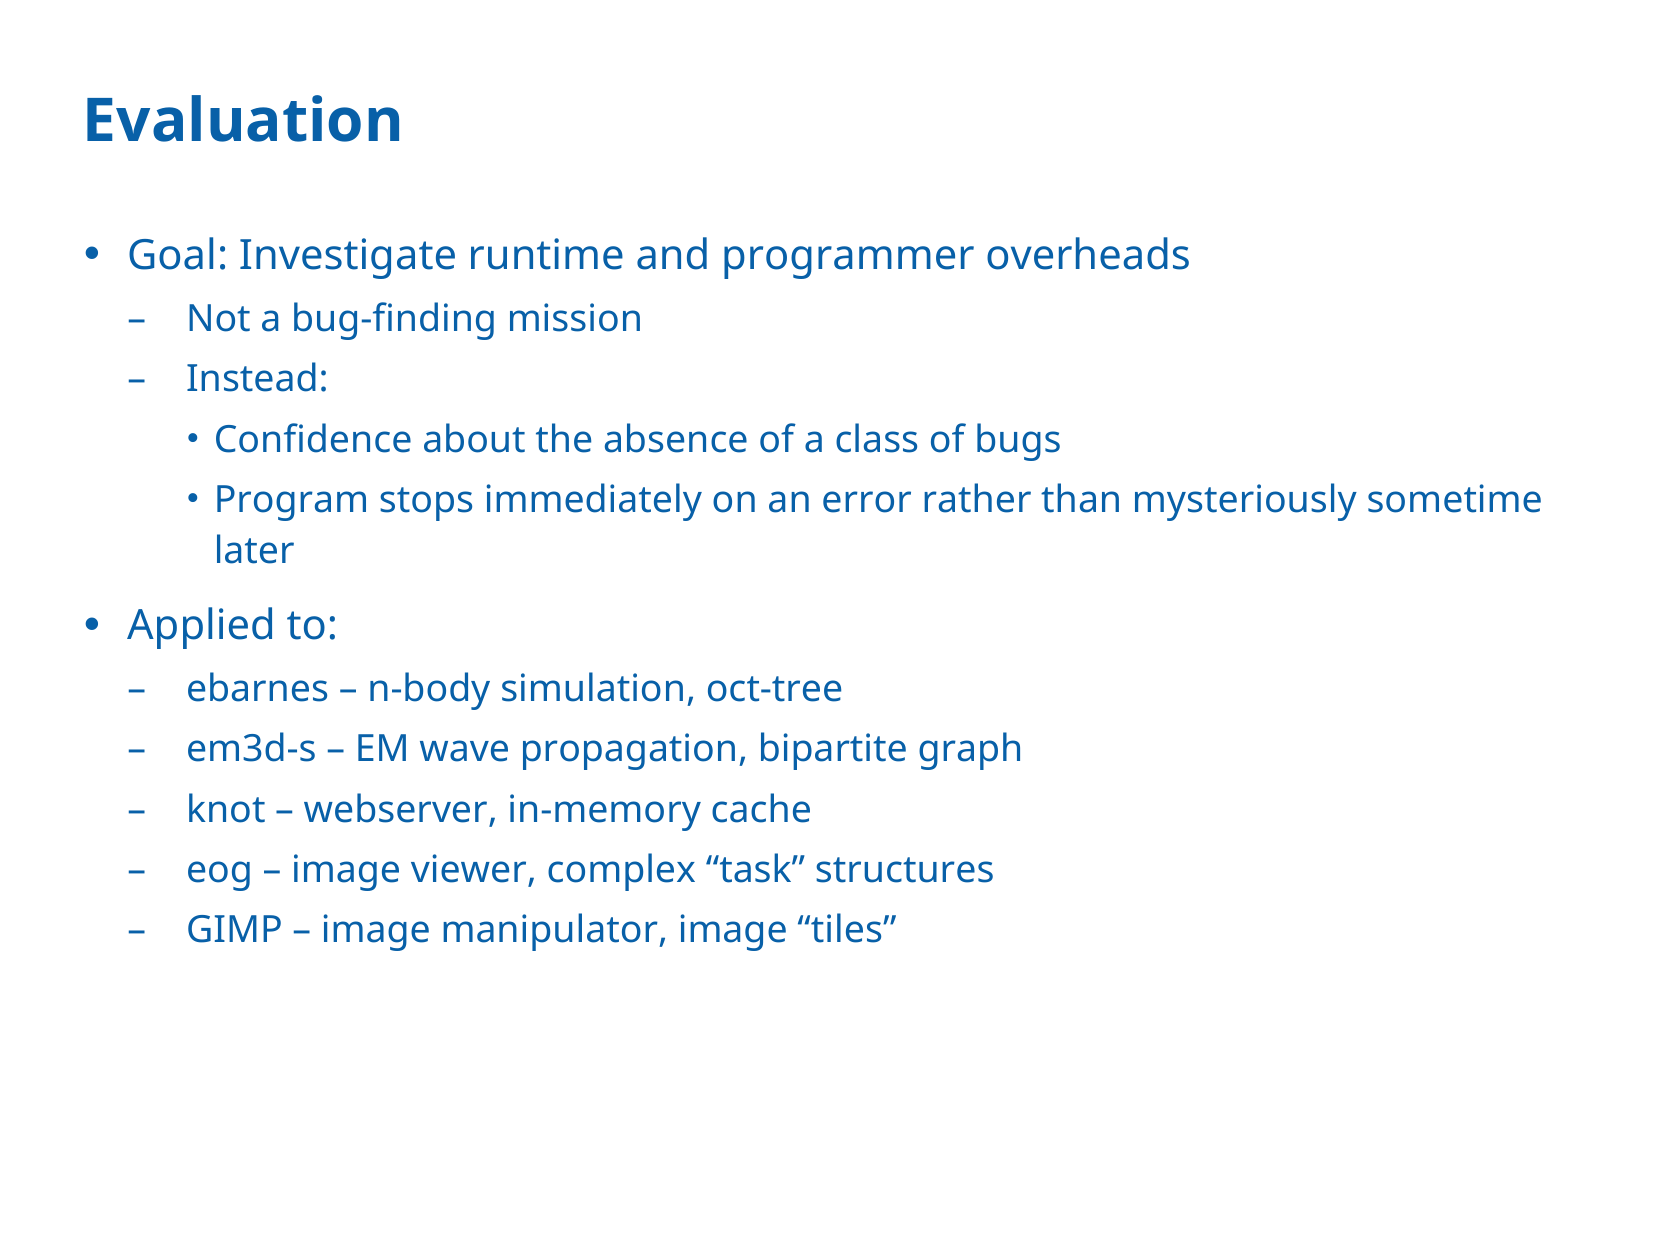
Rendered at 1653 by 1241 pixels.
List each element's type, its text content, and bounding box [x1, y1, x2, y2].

title Evaluation [82, 49, 1571, 188]
list Goal: Investigate runtime and programmer overheads Not a bug-finding mission Instead: Confidence about the absence of a class of bugs Program stops immediately on an error rather than mysteriously sometime later Applied to: ebarnes – n-body simulation, oct-tree em3d-s – EM wave propagation, bipartite graph knot – webserver, in-memory cache eog – image viewer, complex “task” structures GIMP – image manipulator, image “tiles” [82, 225, 1571, 1110]
